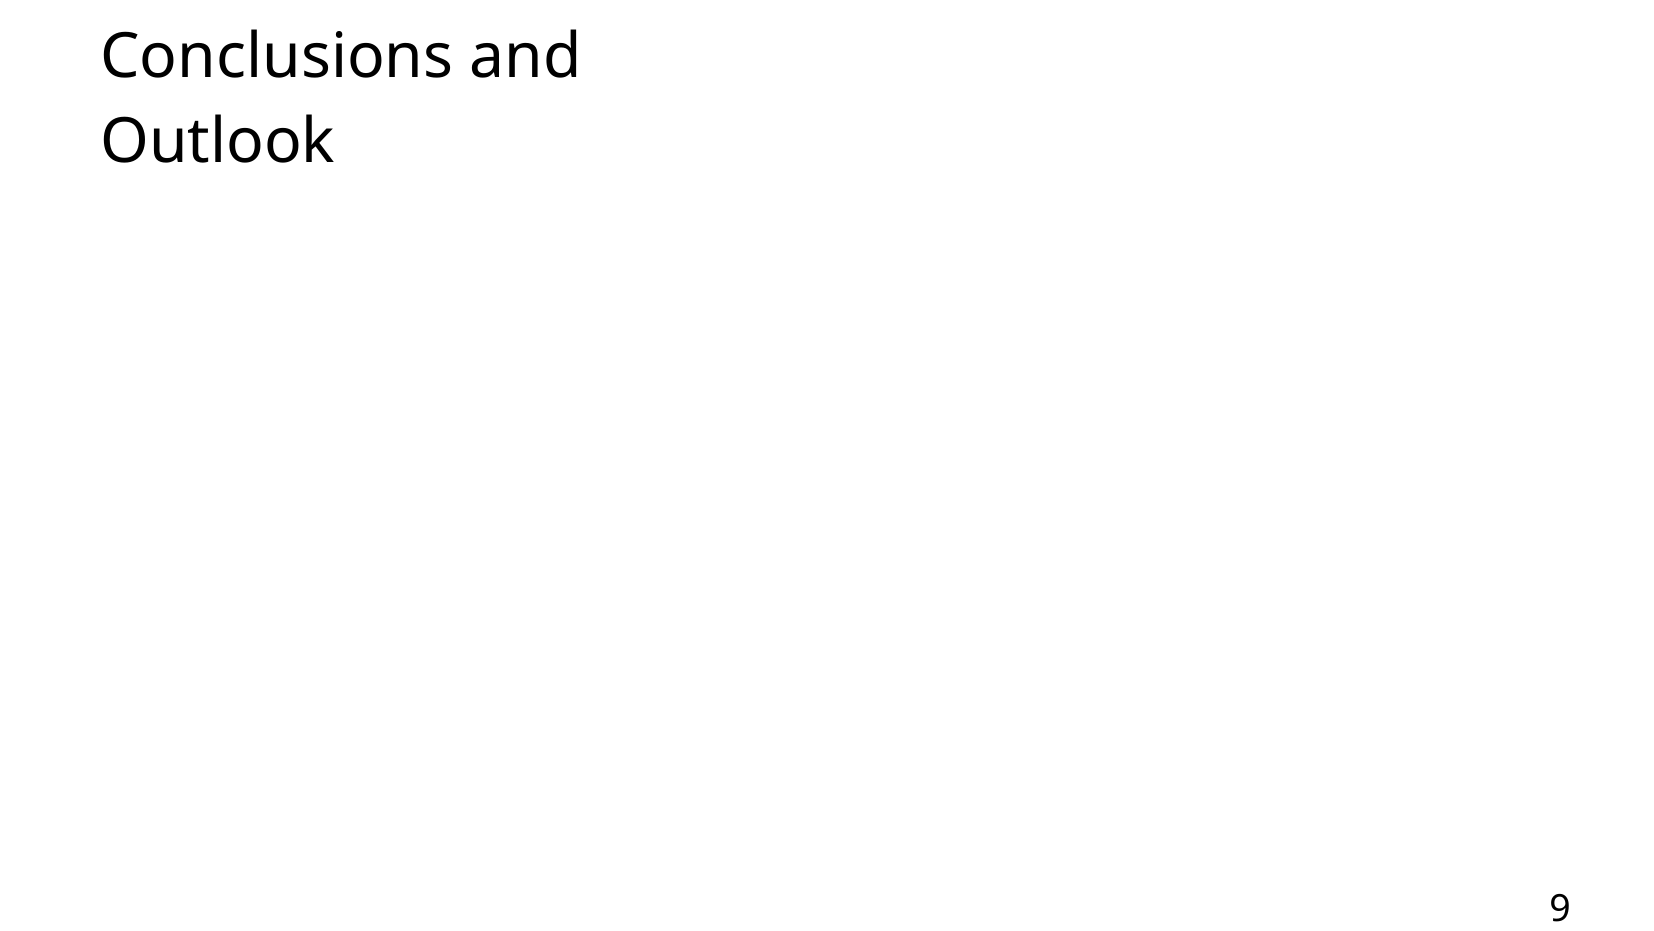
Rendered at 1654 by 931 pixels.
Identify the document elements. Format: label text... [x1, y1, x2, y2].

title Conclusions and Outlook [100, 22, 798, 169]
